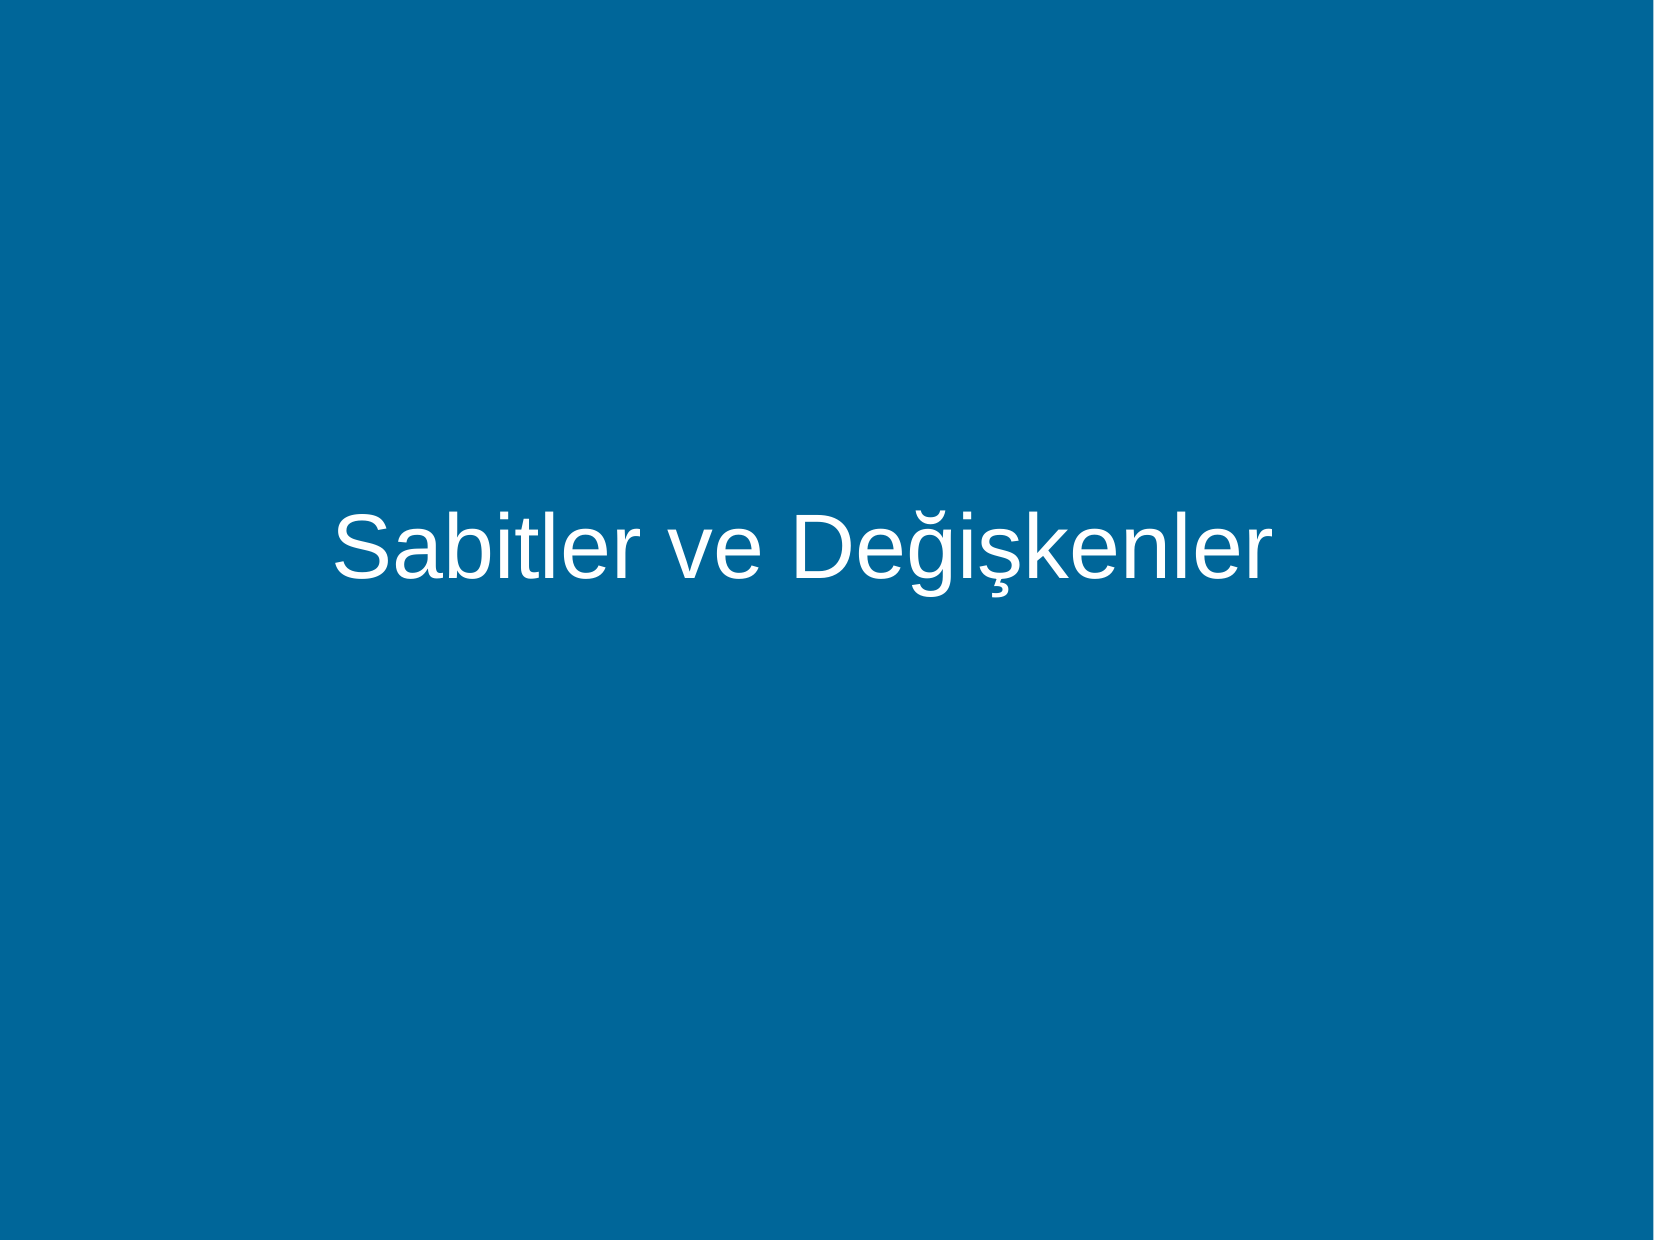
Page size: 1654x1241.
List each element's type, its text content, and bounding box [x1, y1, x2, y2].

title Sabitler ve Değişkenler [59, 442, 1548, 650]
